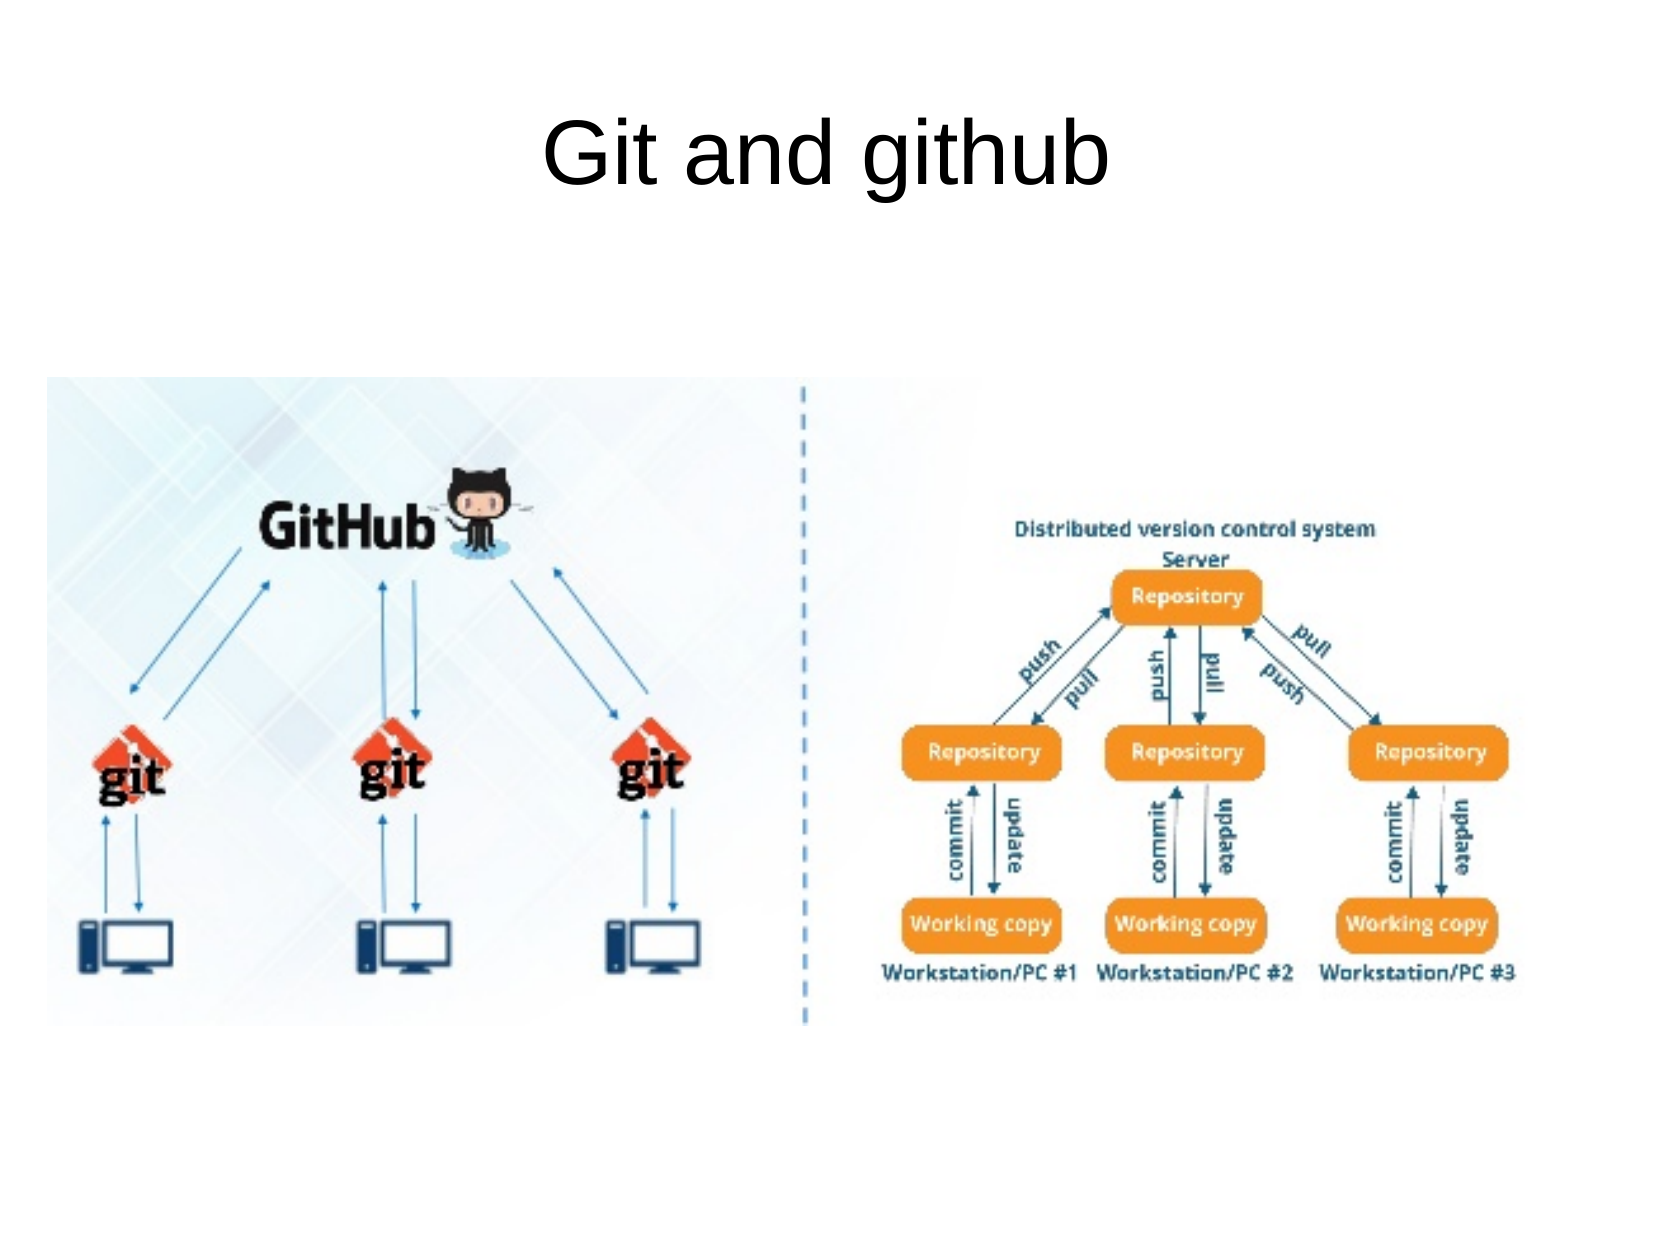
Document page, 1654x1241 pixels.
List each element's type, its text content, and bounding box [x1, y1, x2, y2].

picture [47, 377, 1583, 1026]
title Git and github [82, 49, 1571, 257]
